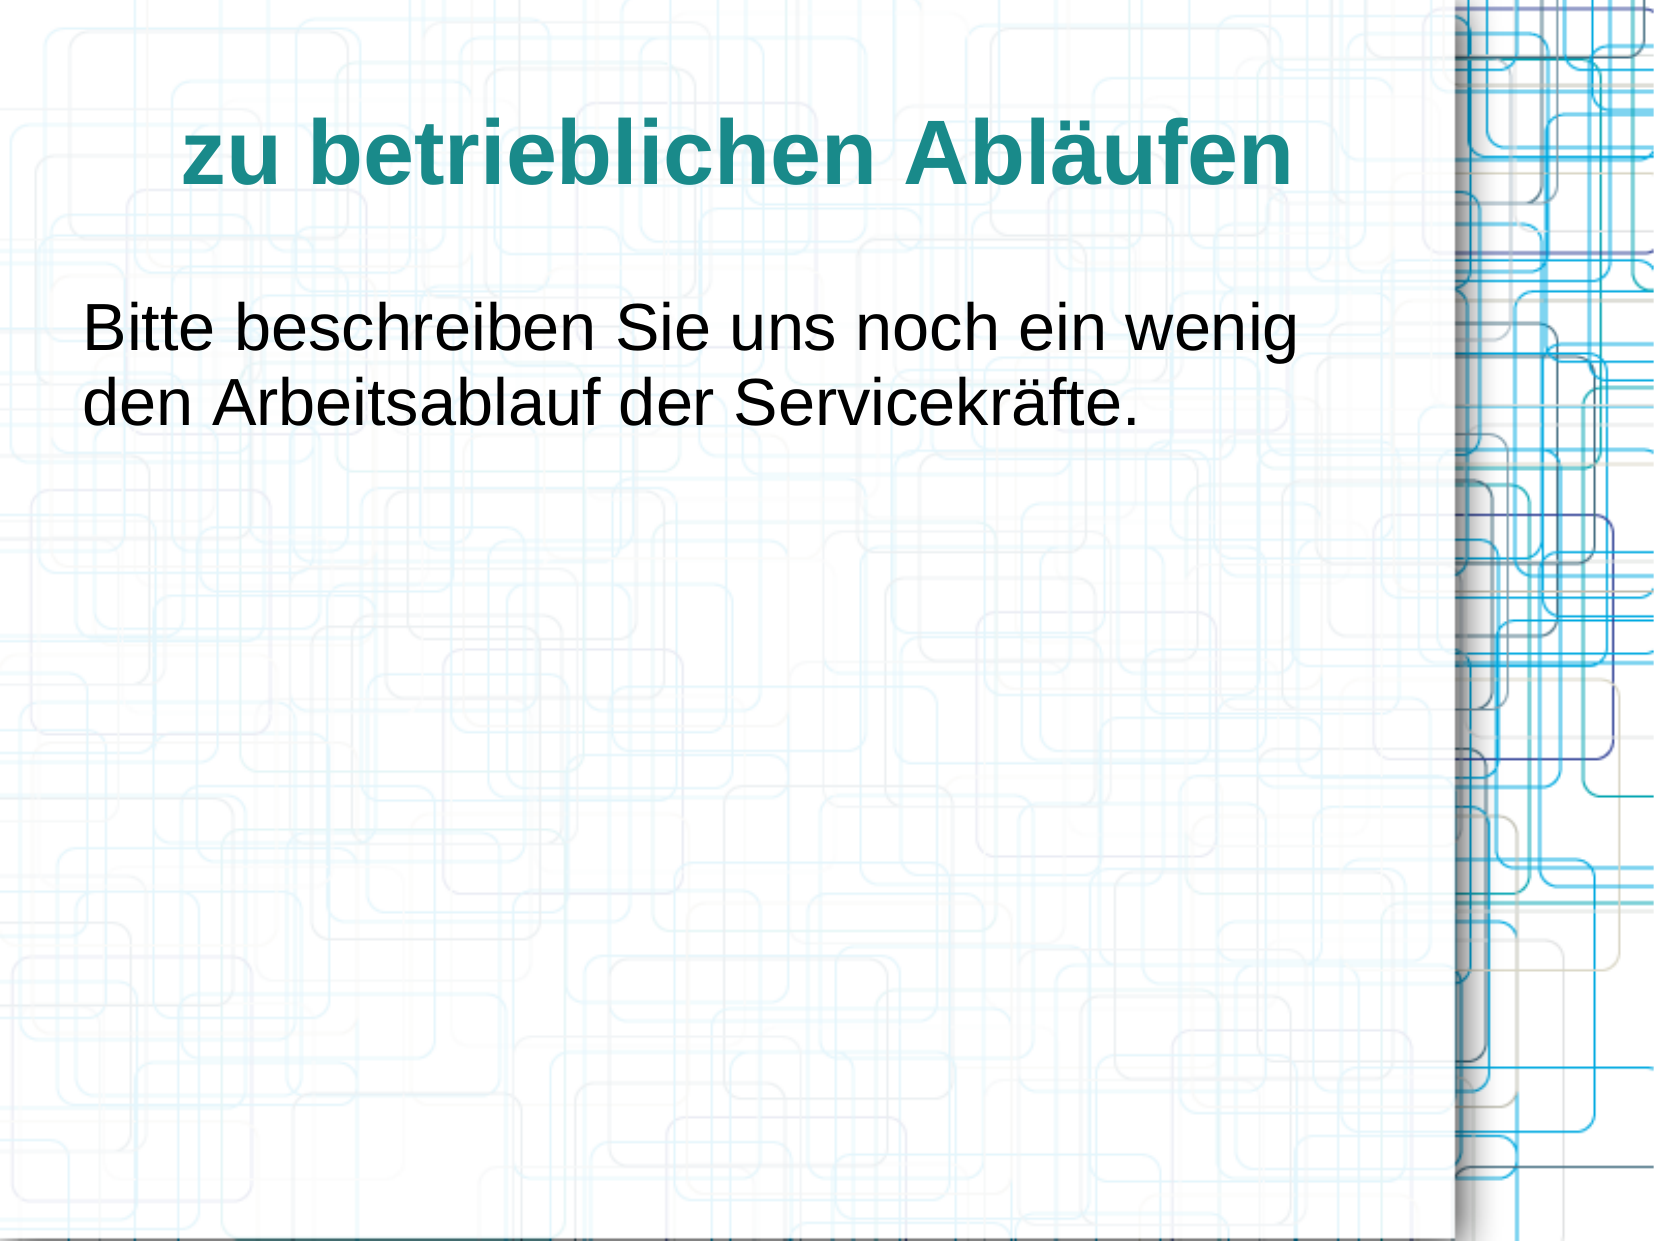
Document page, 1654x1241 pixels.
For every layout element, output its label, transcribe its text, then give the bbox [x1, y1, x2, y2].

picture [0, 0, 1654, 1241]
title zu betrieblichen Abläufen [59, 49, 1418, 257]
list Bitte beschreiben Sie uns noch ein wenig den Arbeitsablauf der Servicekräfte. [82, 290, 1418, 1109]
